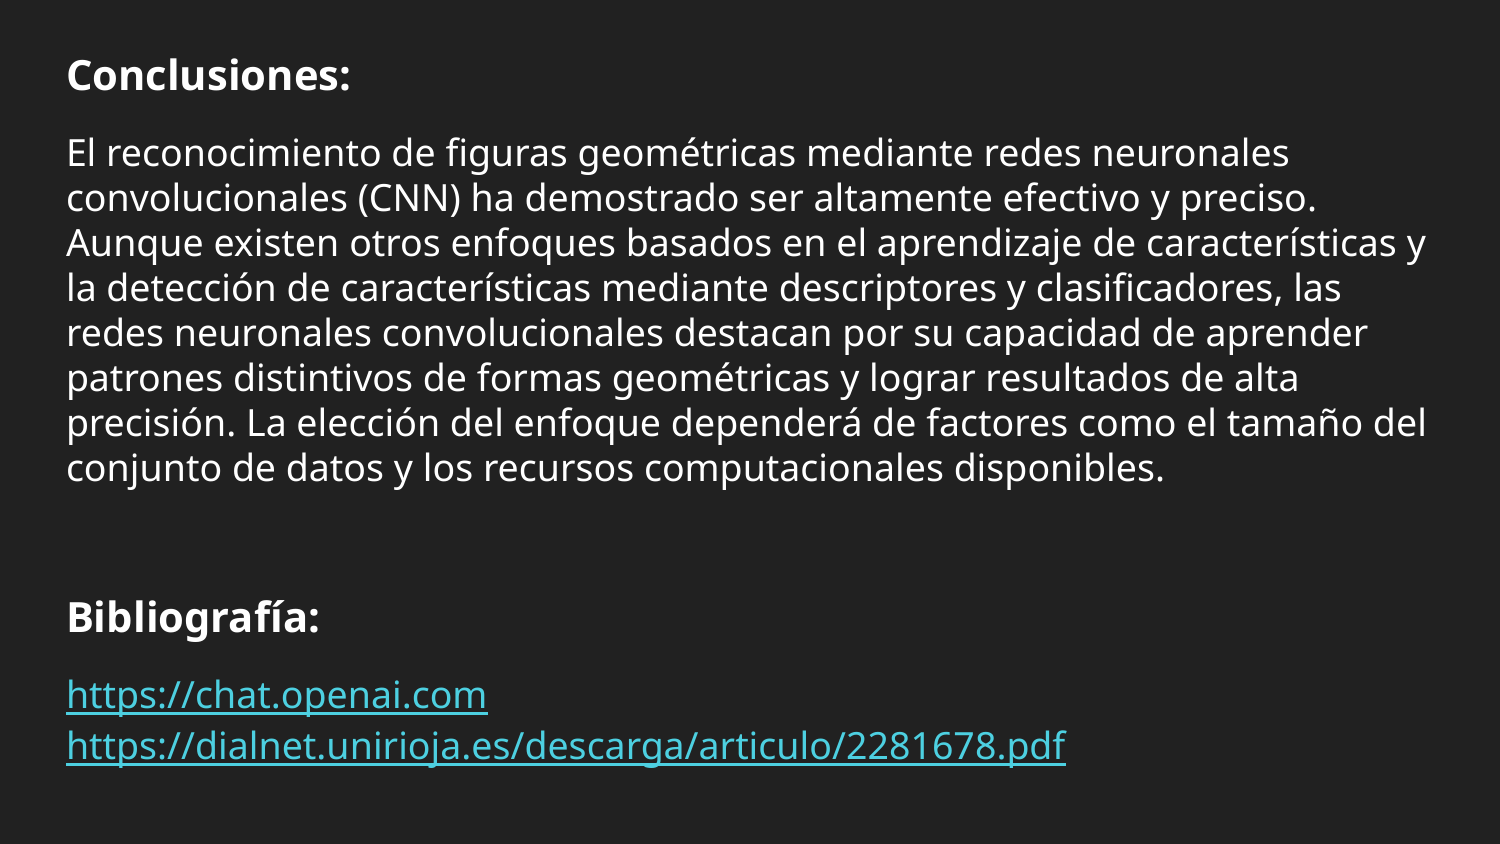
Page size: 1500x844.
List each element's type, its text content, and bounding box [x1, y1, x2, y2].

title Bibliografía: [51, 524, 1449, 656]
subtitle El reconocimiento de figuras geométricas mediante redes neuronales convolucionales (CNN) ha demostrado ser altamente efectivo y preciso. Aunque existen otros enfoques basados en el aprendizaje de características y la detección de características mediante descriptores y clasificadores, las redes neuronales convolucionales destacan por su capacidad de aprender patrones distintivos de formas geométricas y lograr resultados de alta precisión. La elección del enfoque dependerá de factores como el tamaño del conjunto de datos y los recursos computacionales disponibles. [51, 113, 1449, 524]
subtitle https://chat.openai.com https://dialnet.unirioja.es/descarga/articulo/2281678.pdf [51, 656, 1449, 817]
title Conclusiones: [51, 0, 1449, 113]
